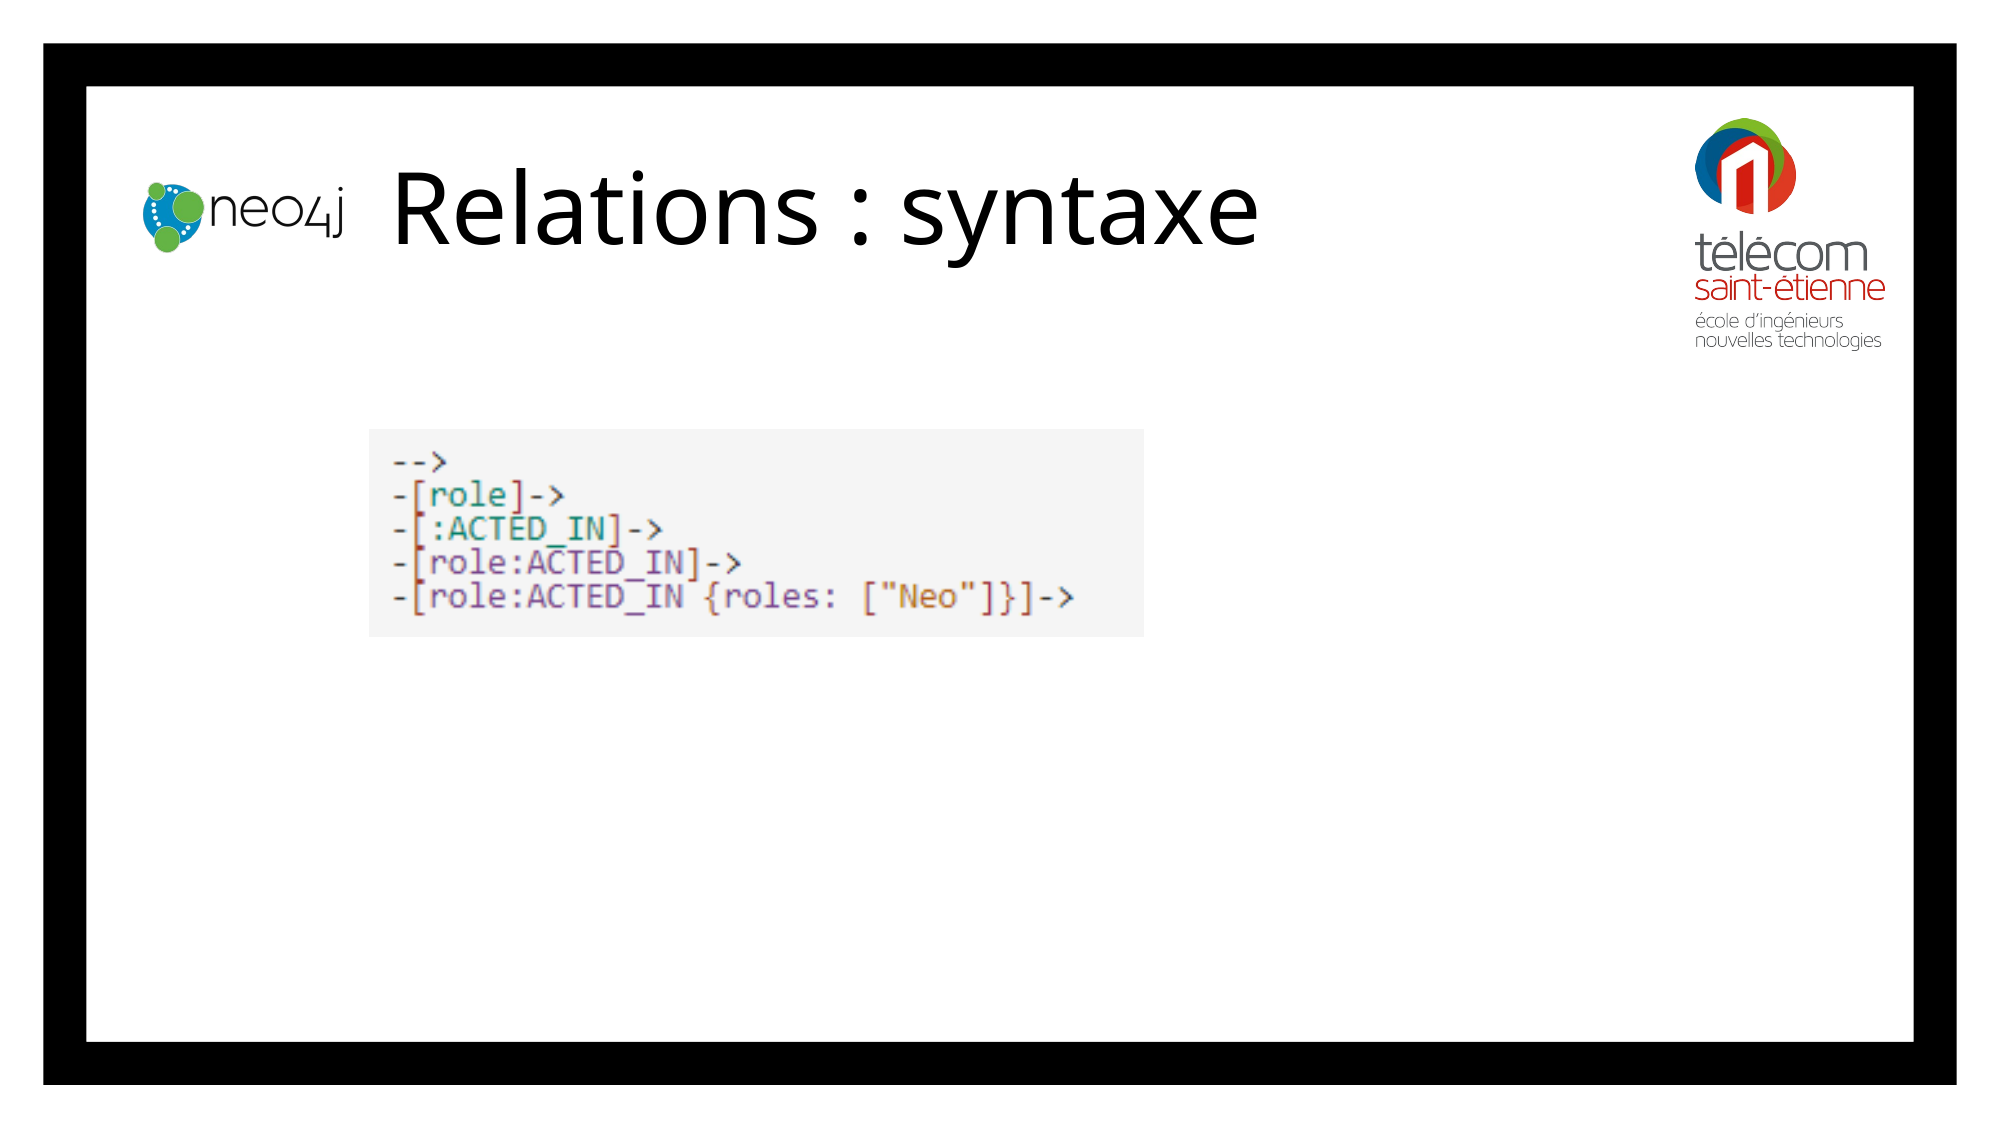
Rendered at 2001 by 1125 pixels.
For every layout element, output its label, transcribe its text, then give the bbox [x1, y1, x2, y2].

picture [1695, 118, 1885, 351]
picture [1715, 134, 1730, 138]
title Relations : syntaxe [369, 138, 1849, 304]
picture [369, 429, 1144, 637]
picture [134, 160, 351, 274]
